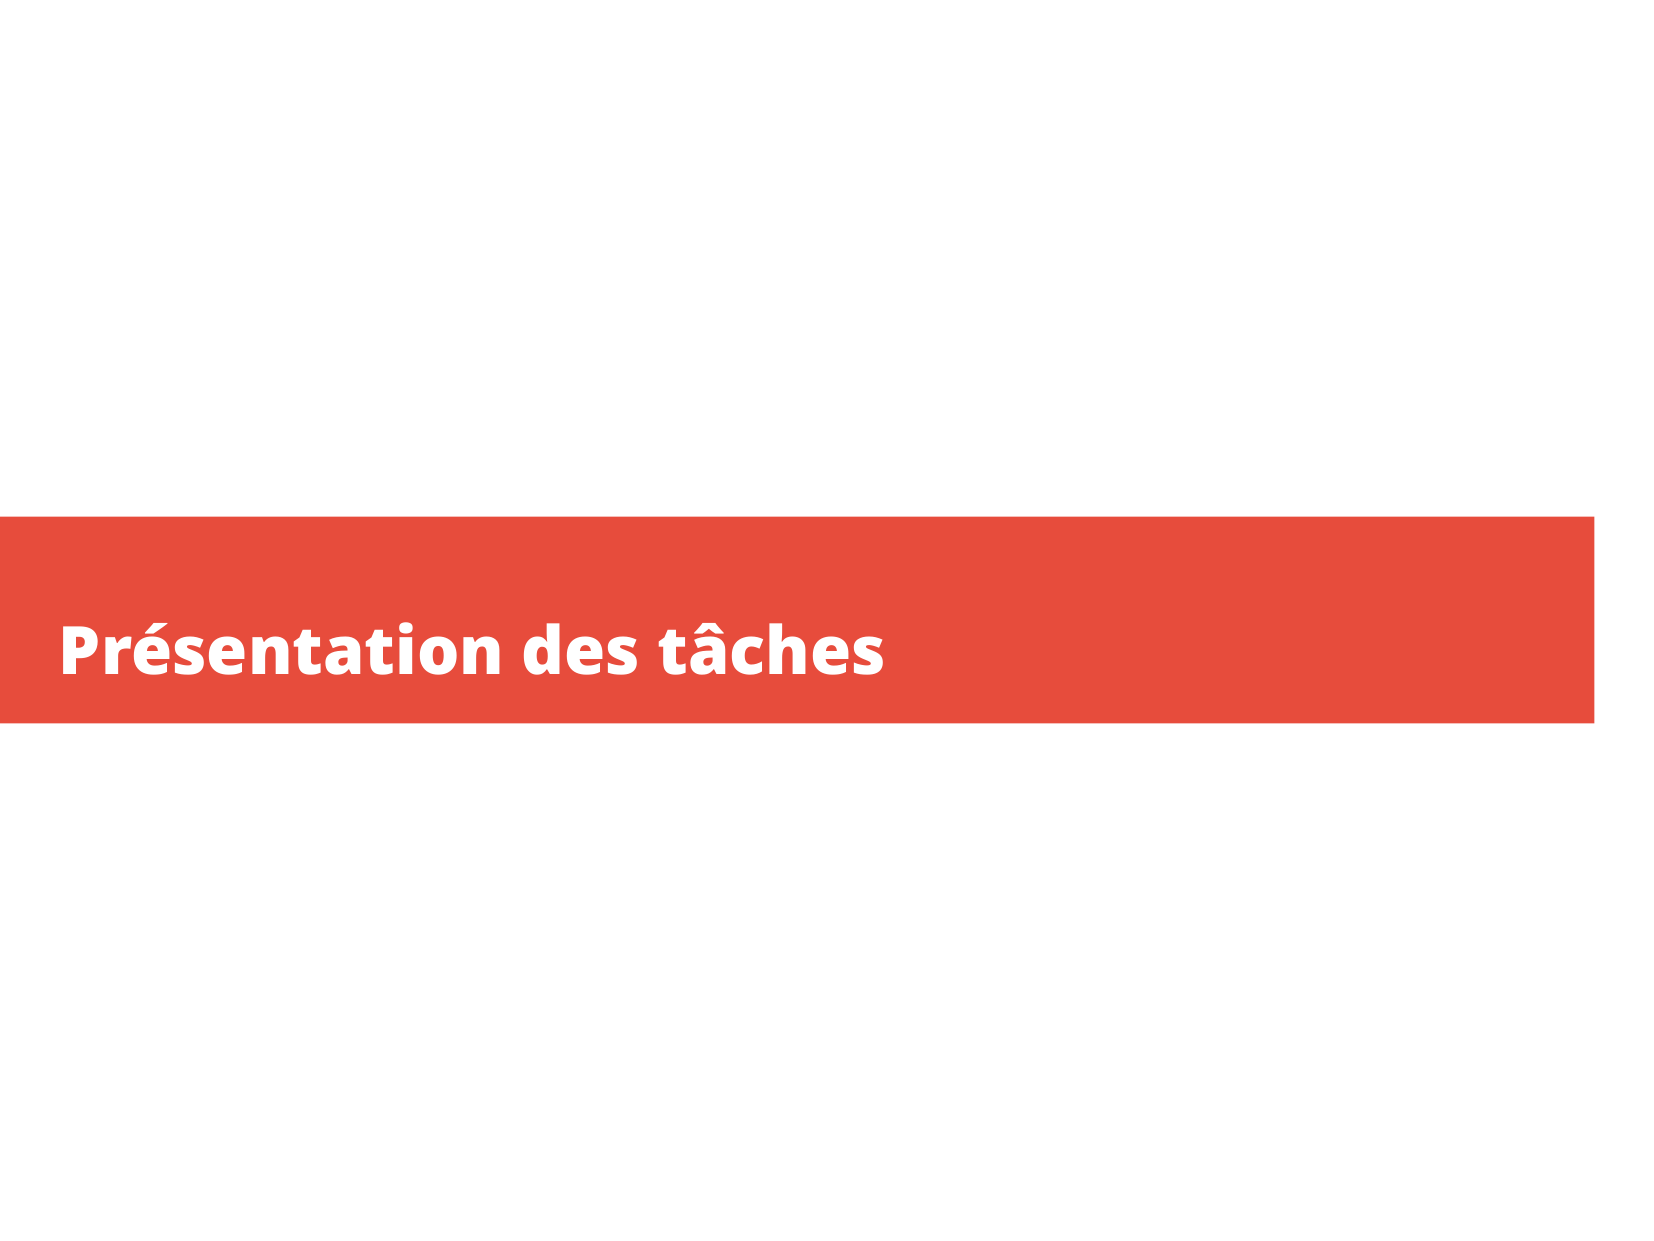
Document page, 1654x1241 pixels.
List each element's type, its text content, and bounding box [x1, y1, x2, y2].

title Présentation des tâches [59, 546, 1595, 694]
